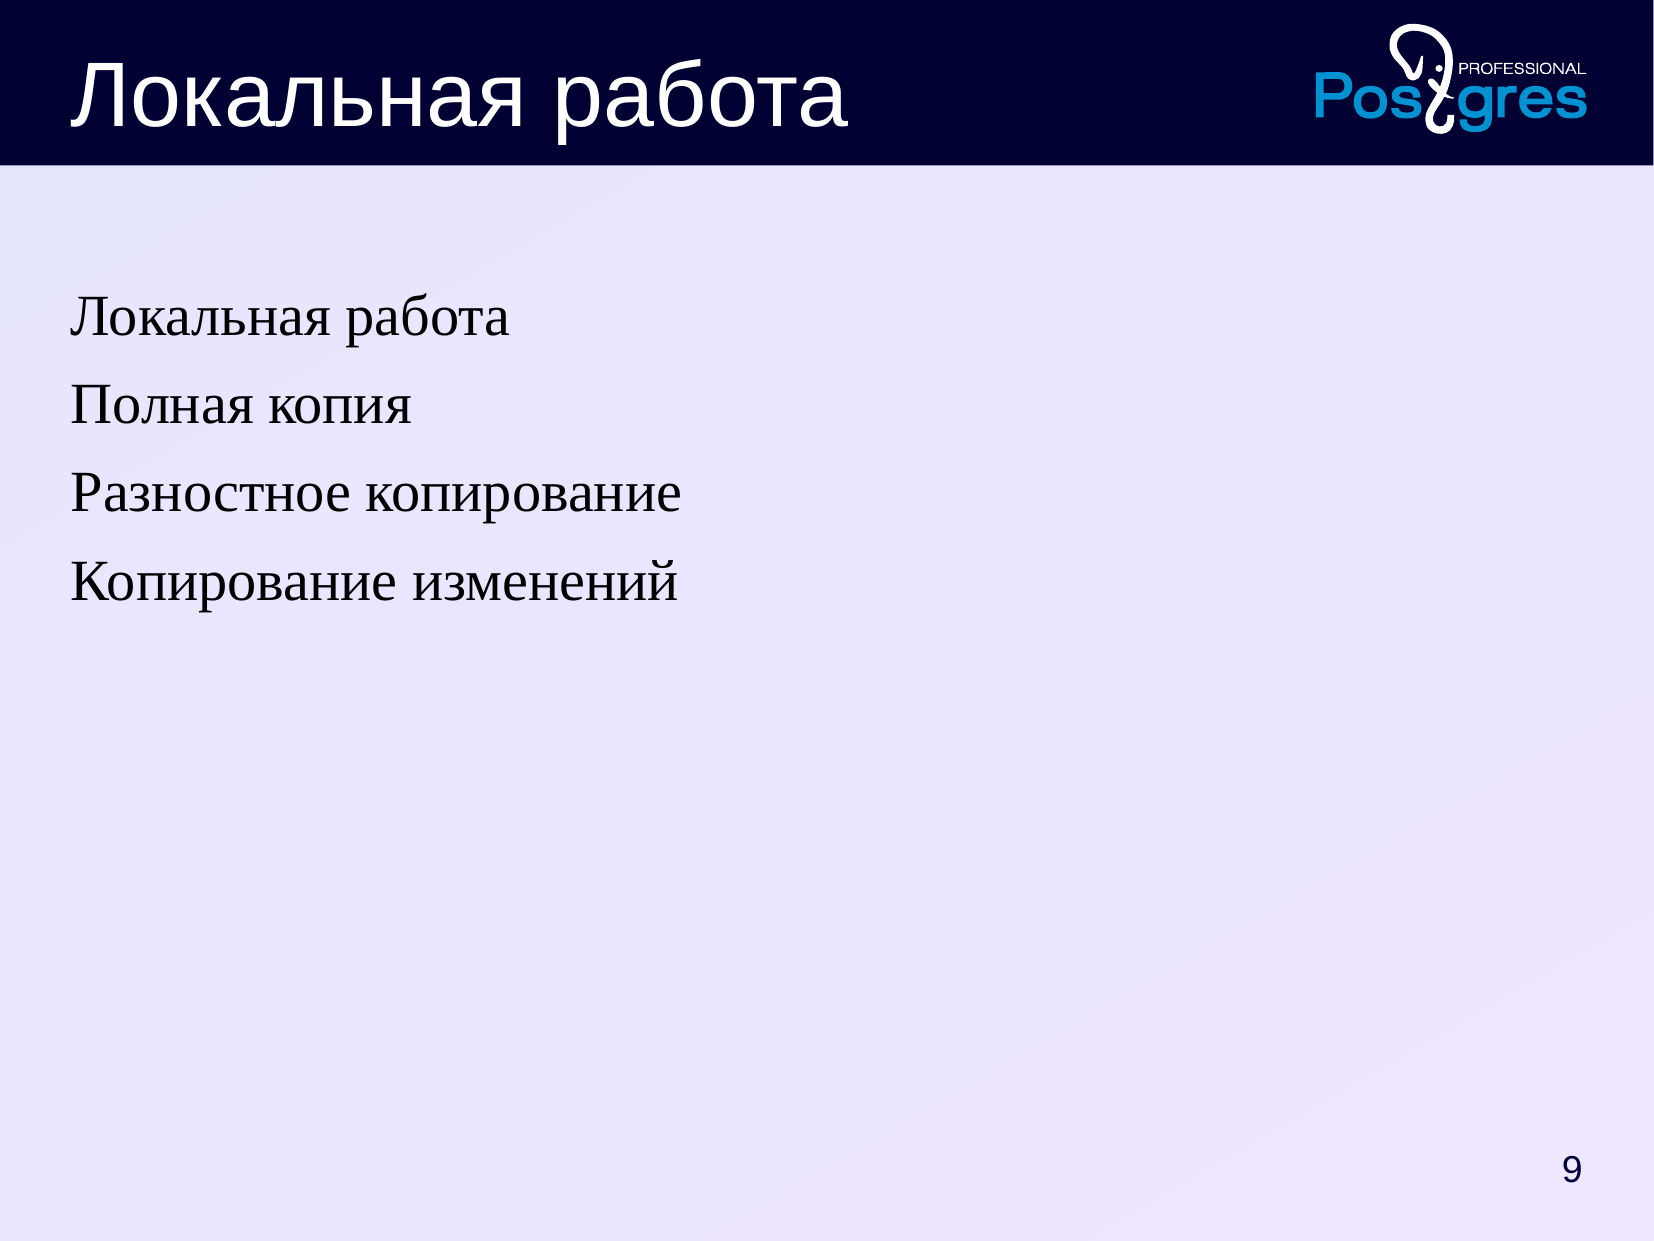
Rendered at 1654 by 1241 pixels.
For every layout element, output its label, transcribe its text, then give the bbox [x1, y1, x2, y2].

list Локальная работа Полная копия Разностное копирование Копирование изменений [70, 283, 1559, 1003]
title Локальная работа [70, 43, 1241, 147]
